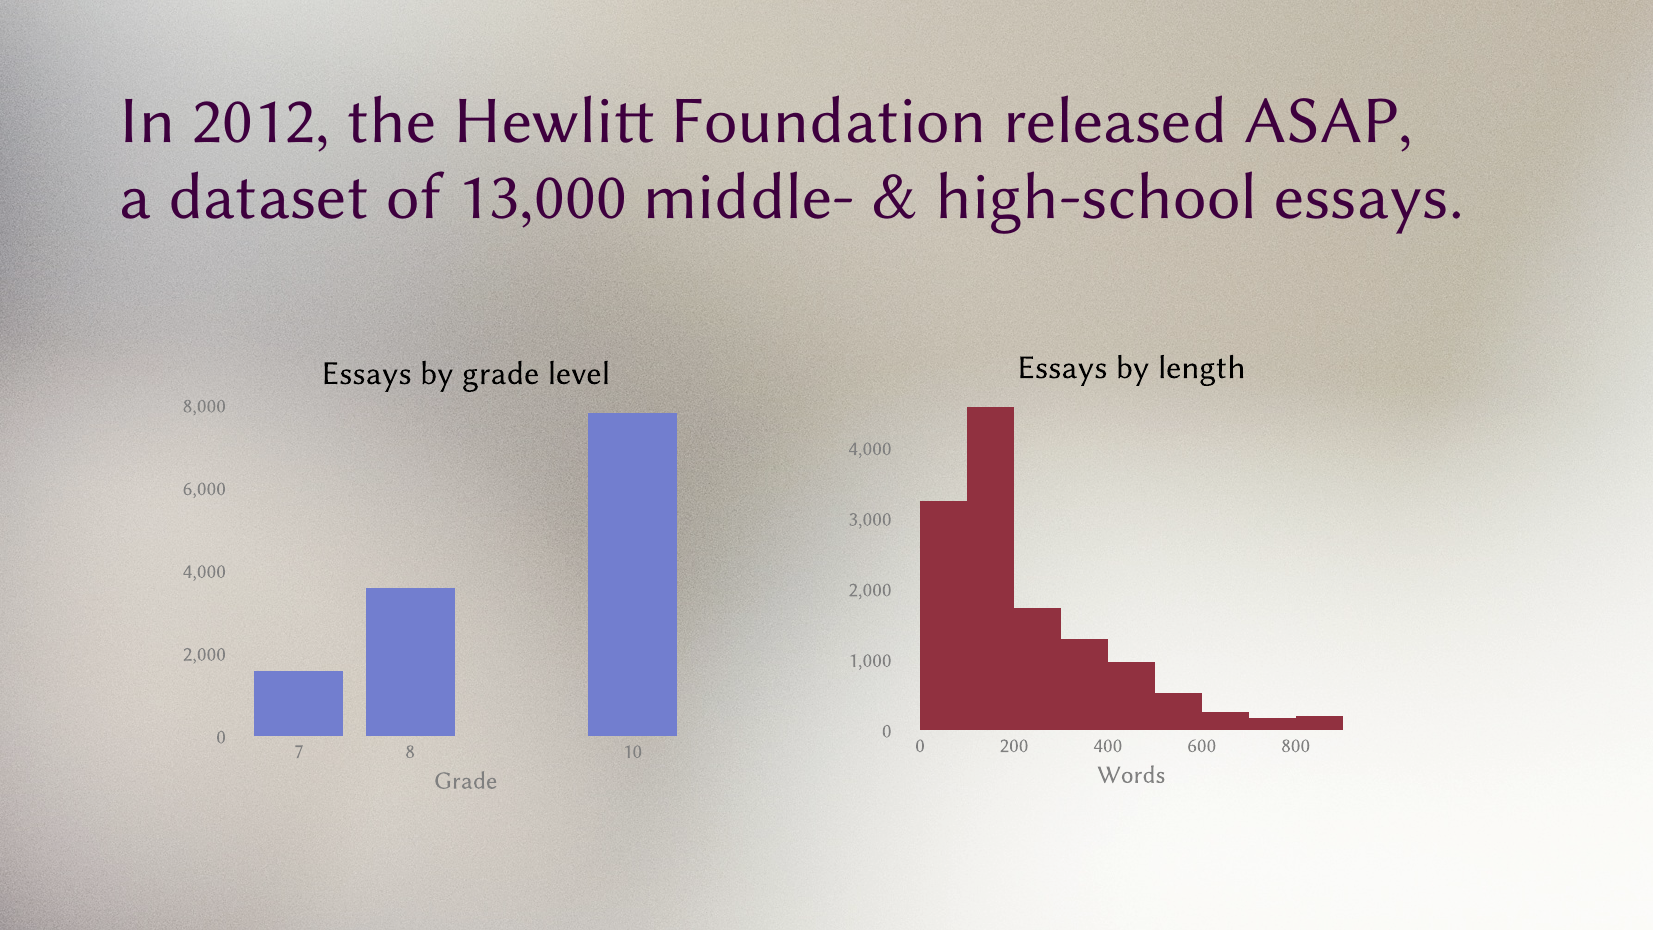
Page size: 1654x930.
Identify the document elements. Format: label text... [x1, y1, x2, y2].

text_box In 2012, the Hewlitt Foundation released ASAP, a dataset of 13,000 middle- & high-school essays. [104, 74, 1560, 285]
picture [832, 339, 1380, 805]
picture [166, 344, 714, 811]
